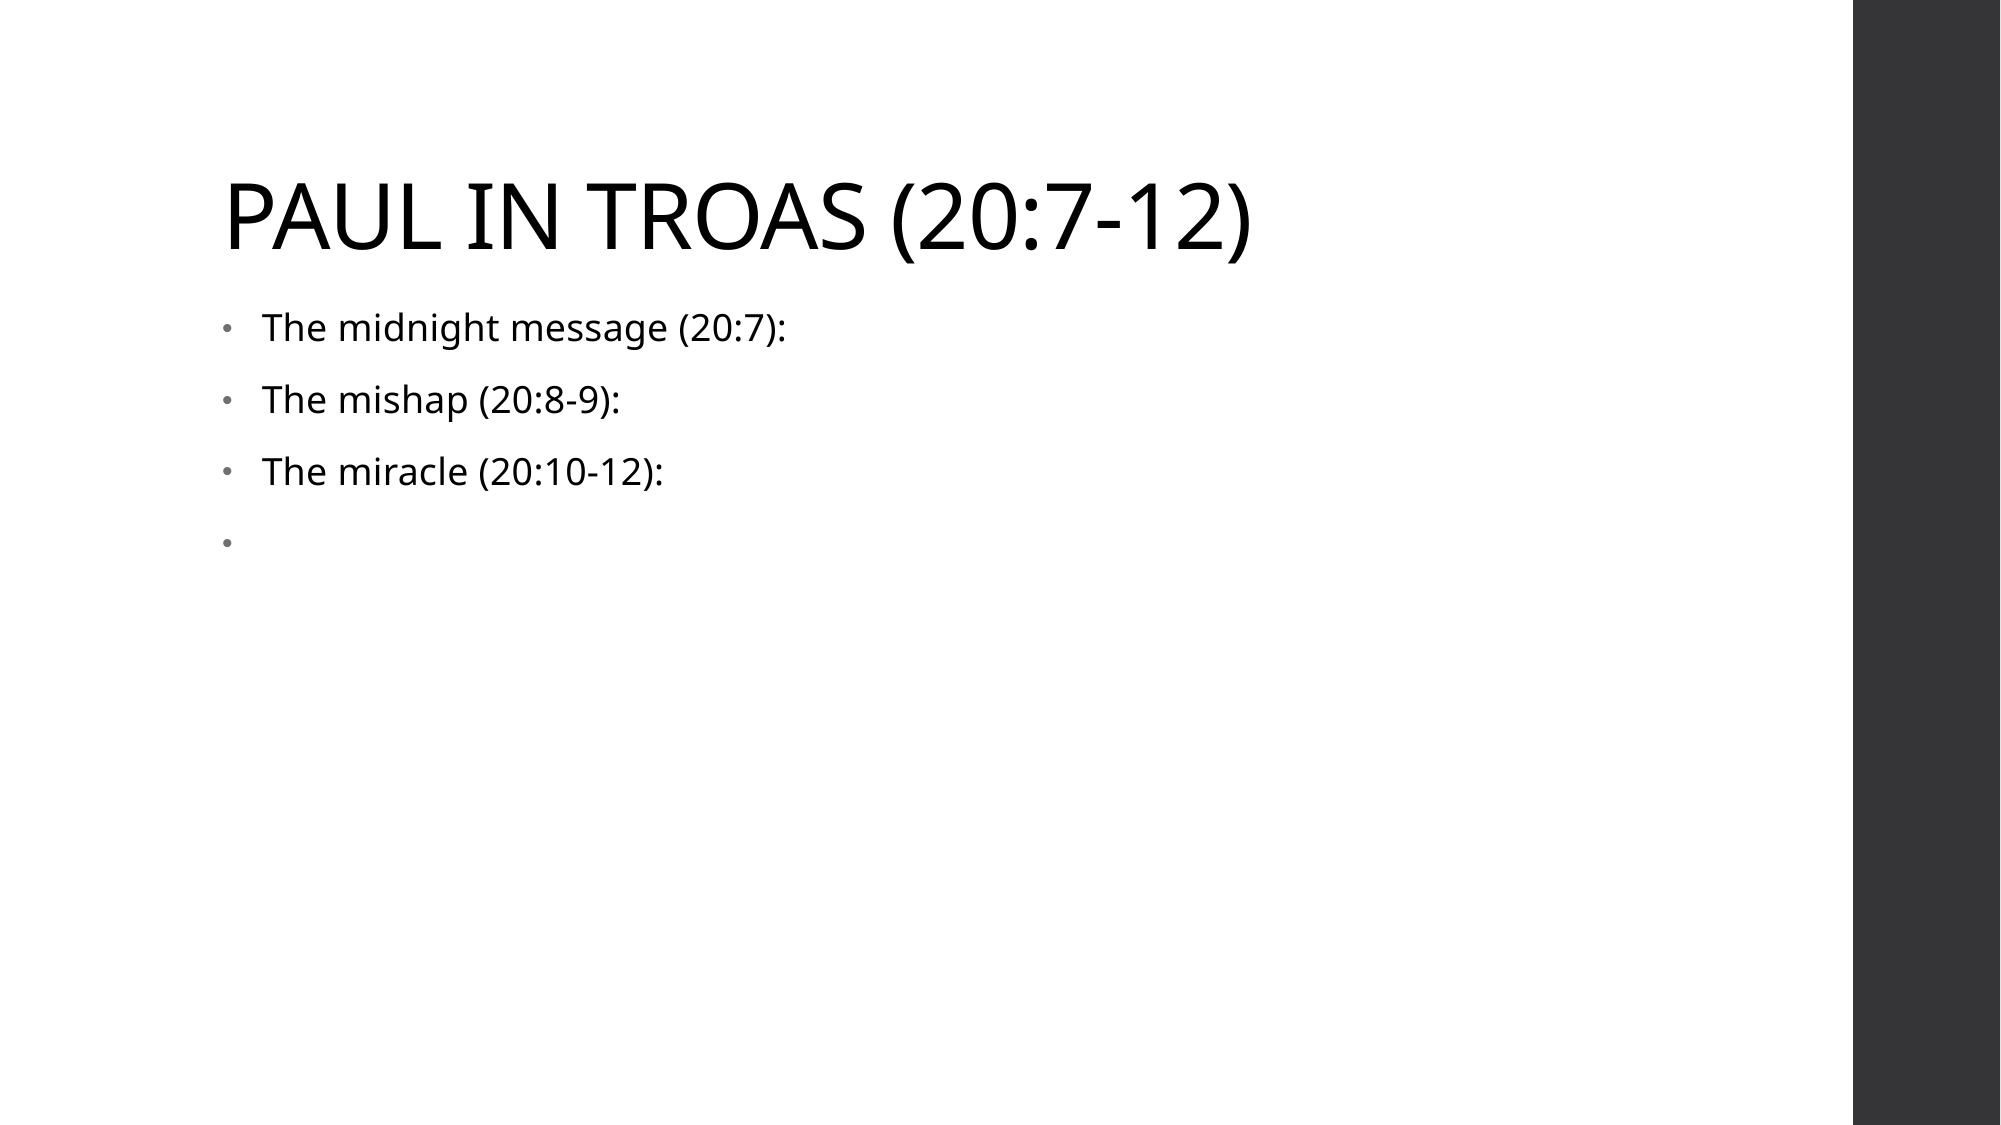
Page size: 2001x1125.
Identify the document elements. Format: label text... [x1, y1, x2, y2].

list The midnight message (20:7): The mishap (20:8-9): The miracle (20:10-12): [206, 299, 1617, 1014]
title PAUL IN TROAS (20:7-12) [206, 60, 1797, 278]
